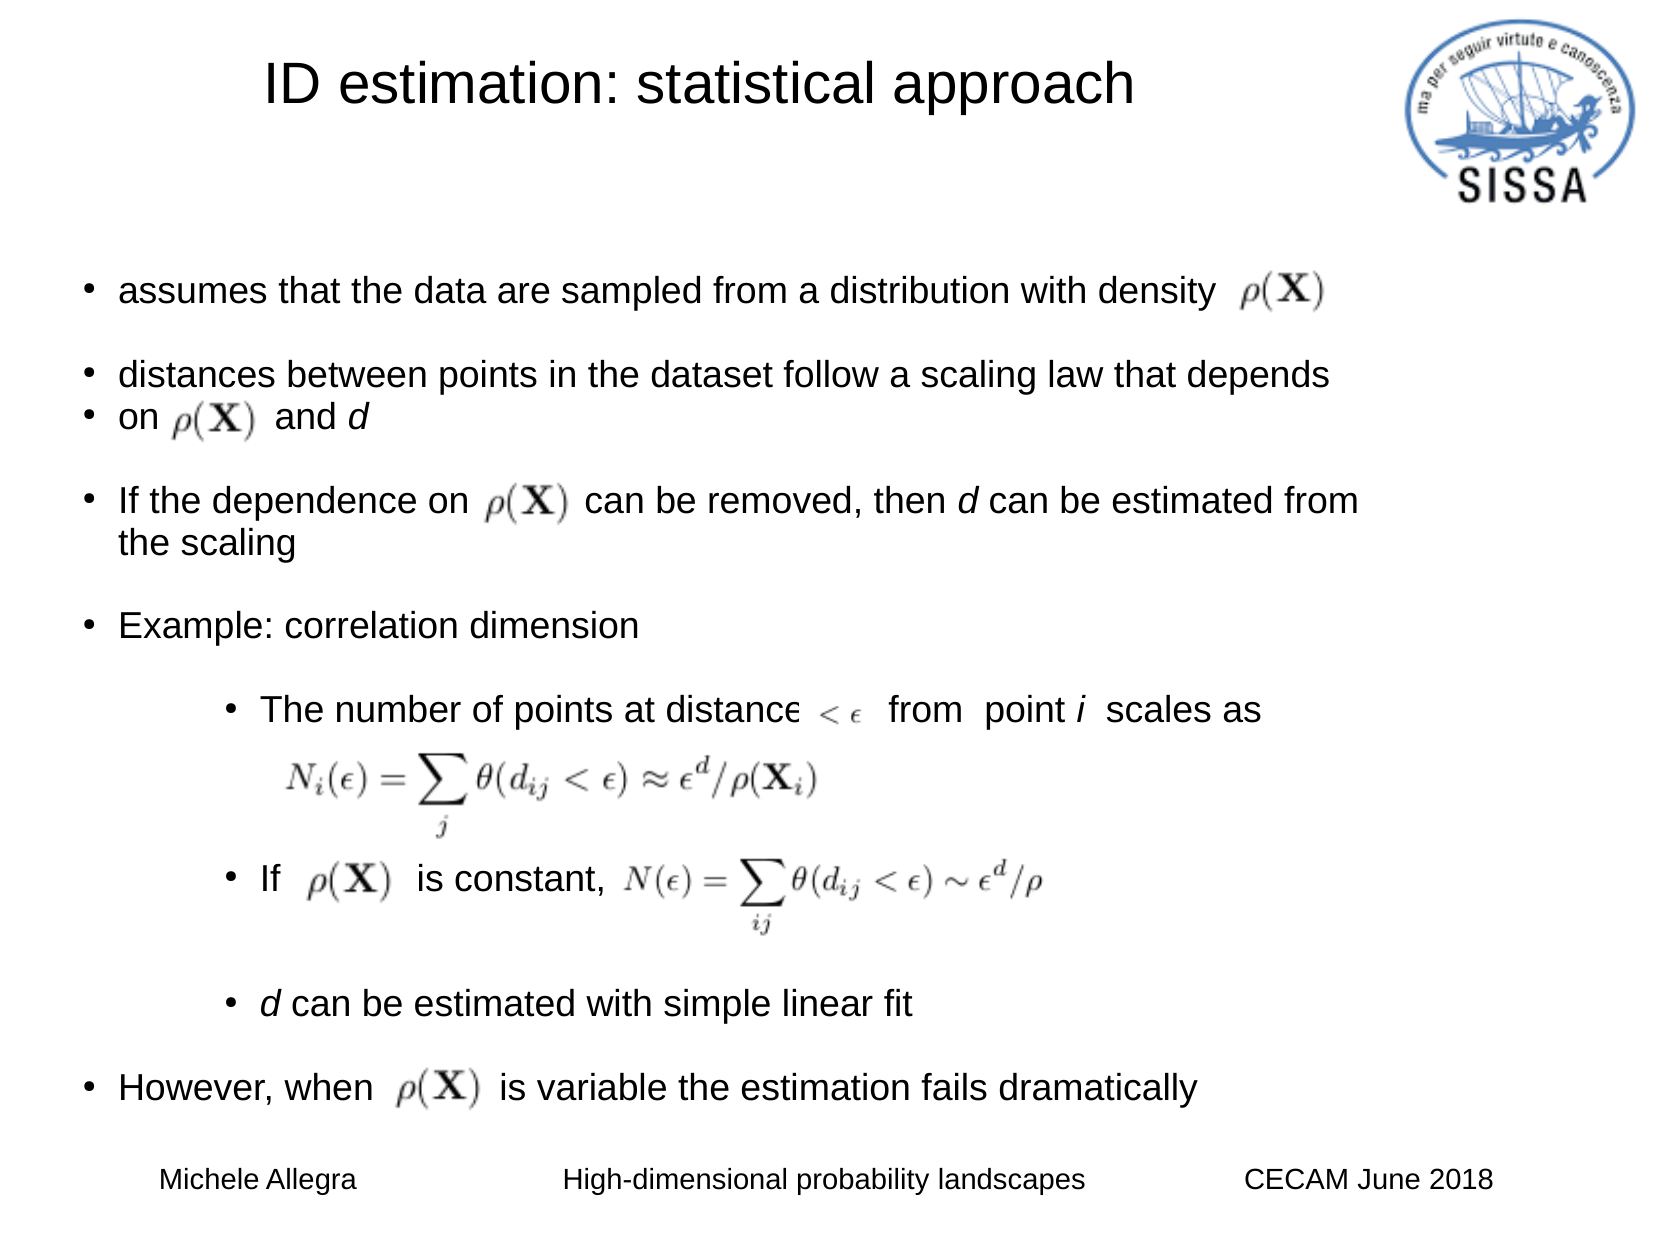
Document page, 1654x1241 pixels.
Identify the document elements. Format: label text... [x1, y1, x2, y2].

picture [273, 738, 1069, 945]
title ID estimation: statistical approach [82, 32, 1335, 136]
picture [799, 697, 874, 734]
subtitle assumes that the data are sampled from a distribution with density distances between points in the dataset follow a scaling law that depends on and d If the dependence on can be removed, then d can be estimated from the scaling Example: correlation dimension The number of points at distance from point i scales as If is constant, d can be estimated with simple linear fit However, when is variable the estimation fails dramatically [82, 157, 1571, 1141]
picture [383, 1062, 487, 1117]
picture [1391, 16, 1652, 207]
picture [472, 477, 575, 532]
title Michele Allegra High-dimensional probability landscapes CECAM June 2018 [82, 1141, 1571, 1217]
picture [1227, 265, 1331, 319]
picture [294, 855, 398, 910]
picture [159, 395, 262, 449]
